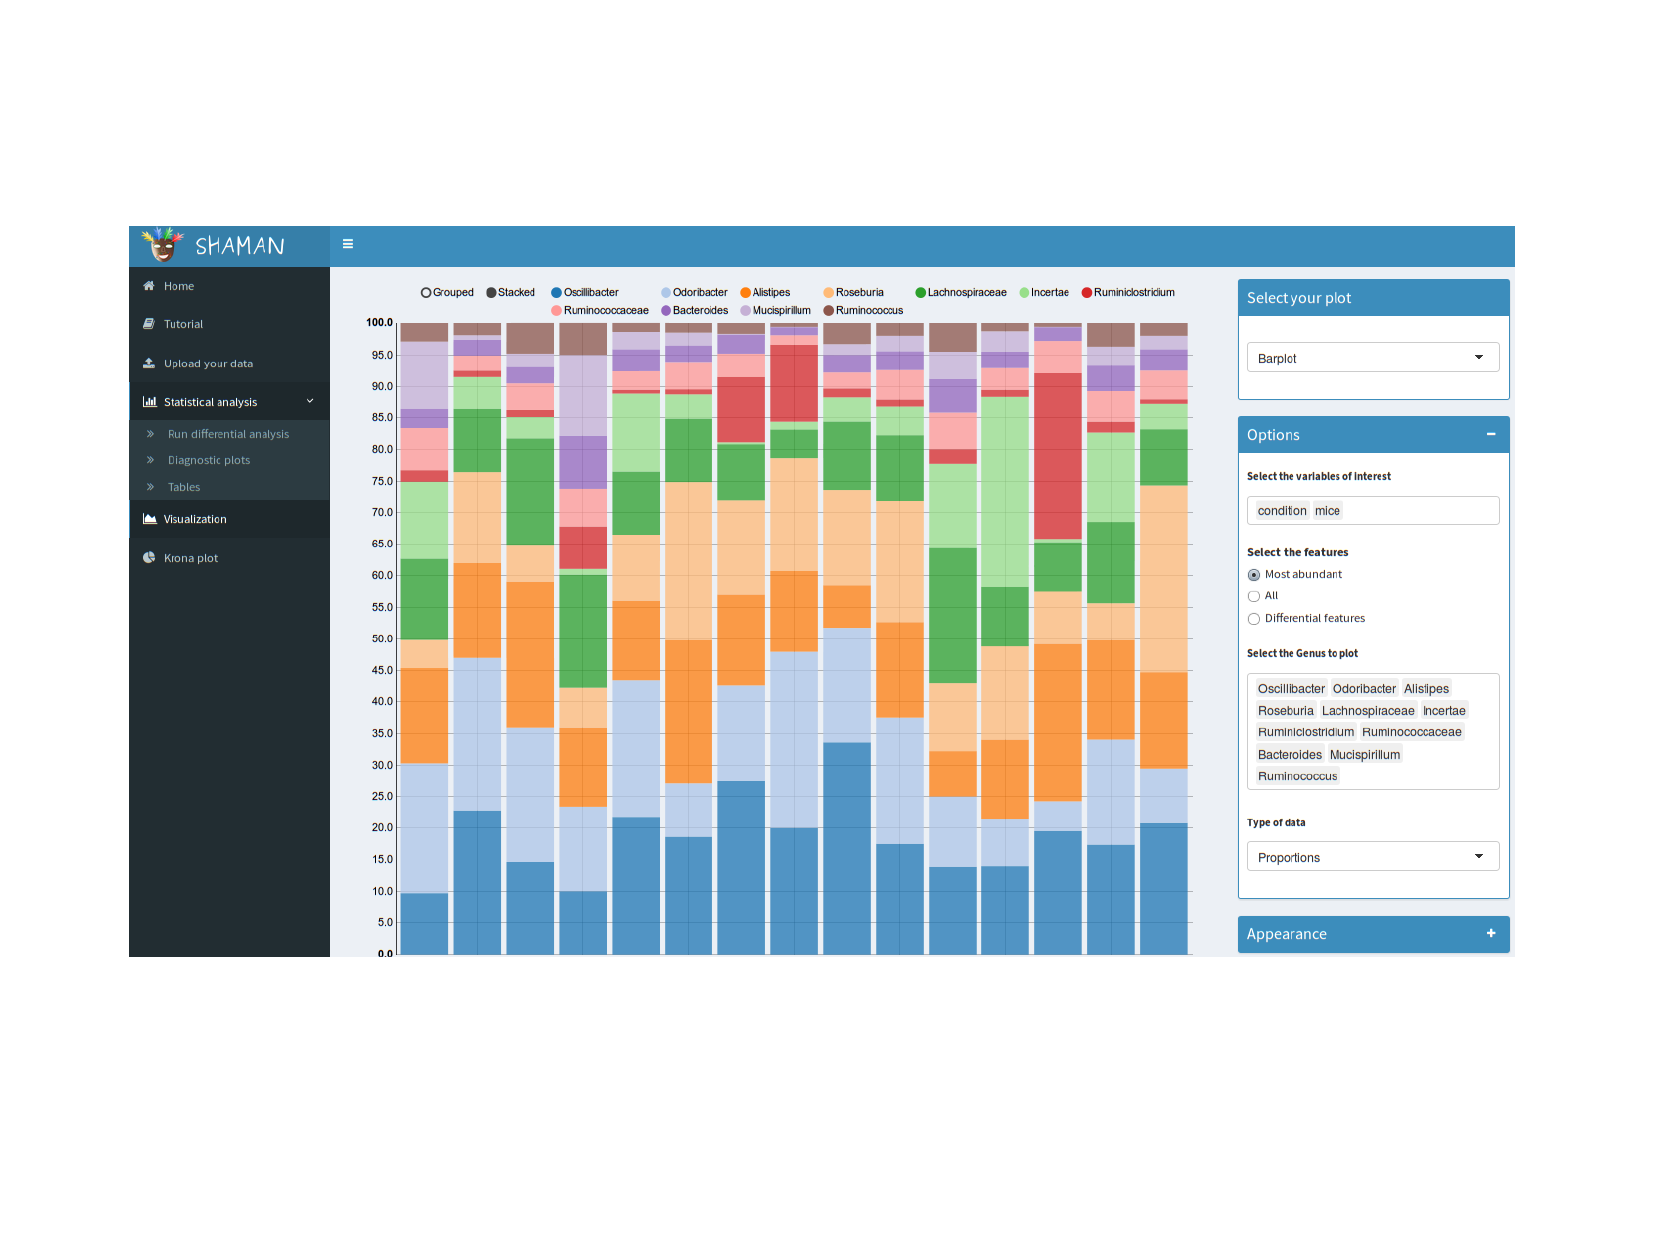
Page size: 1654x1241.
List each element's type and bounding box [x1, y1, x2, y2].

picture [129, 226, 1515, 957]
